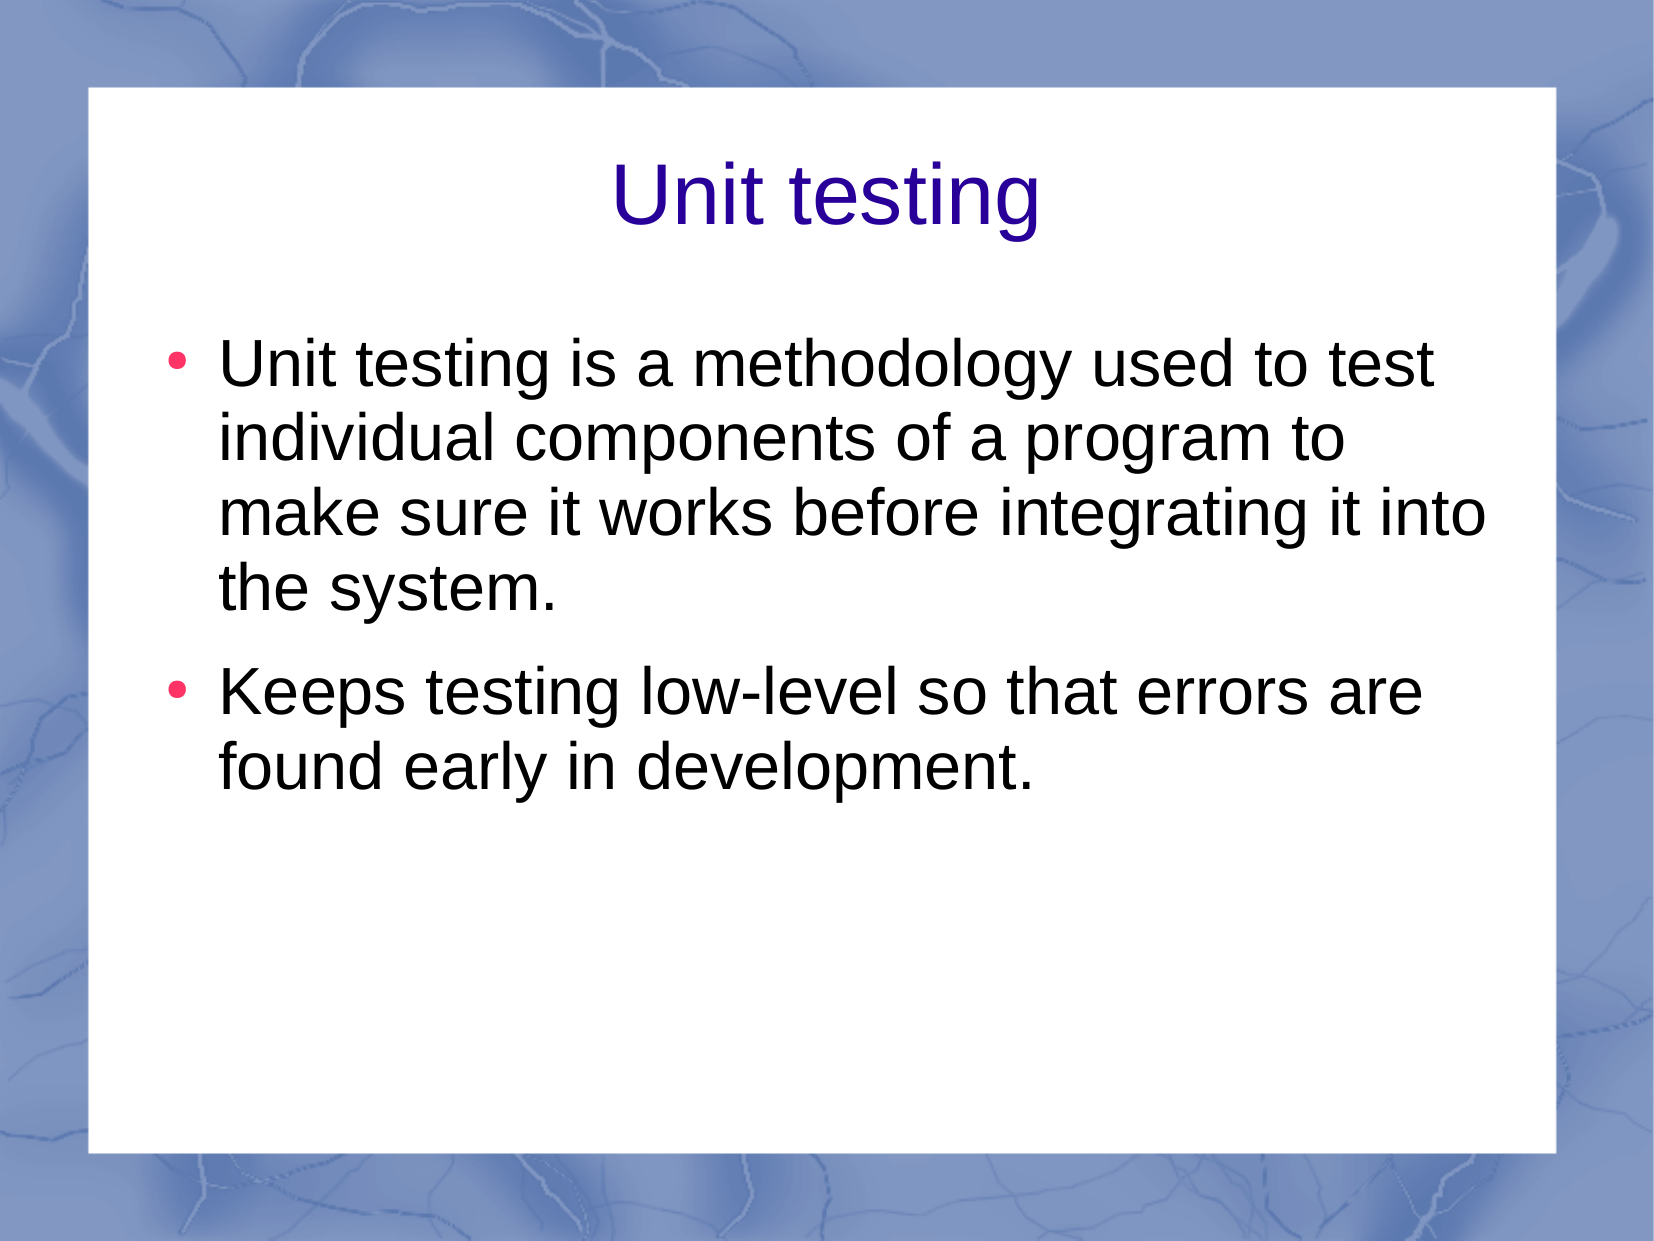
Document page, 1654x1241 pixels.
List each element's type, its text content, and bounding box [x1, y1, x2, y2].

picture [0, 0, 1654, 1241]
list Unit testing is a methodology used to test individual components of a program to make sure it works before integrating it into the system. Keeps testing low-level so that errors are found early in development. [147, 325, 1506, 1010]
title Unit testing [118, 90, 1536, 298]
